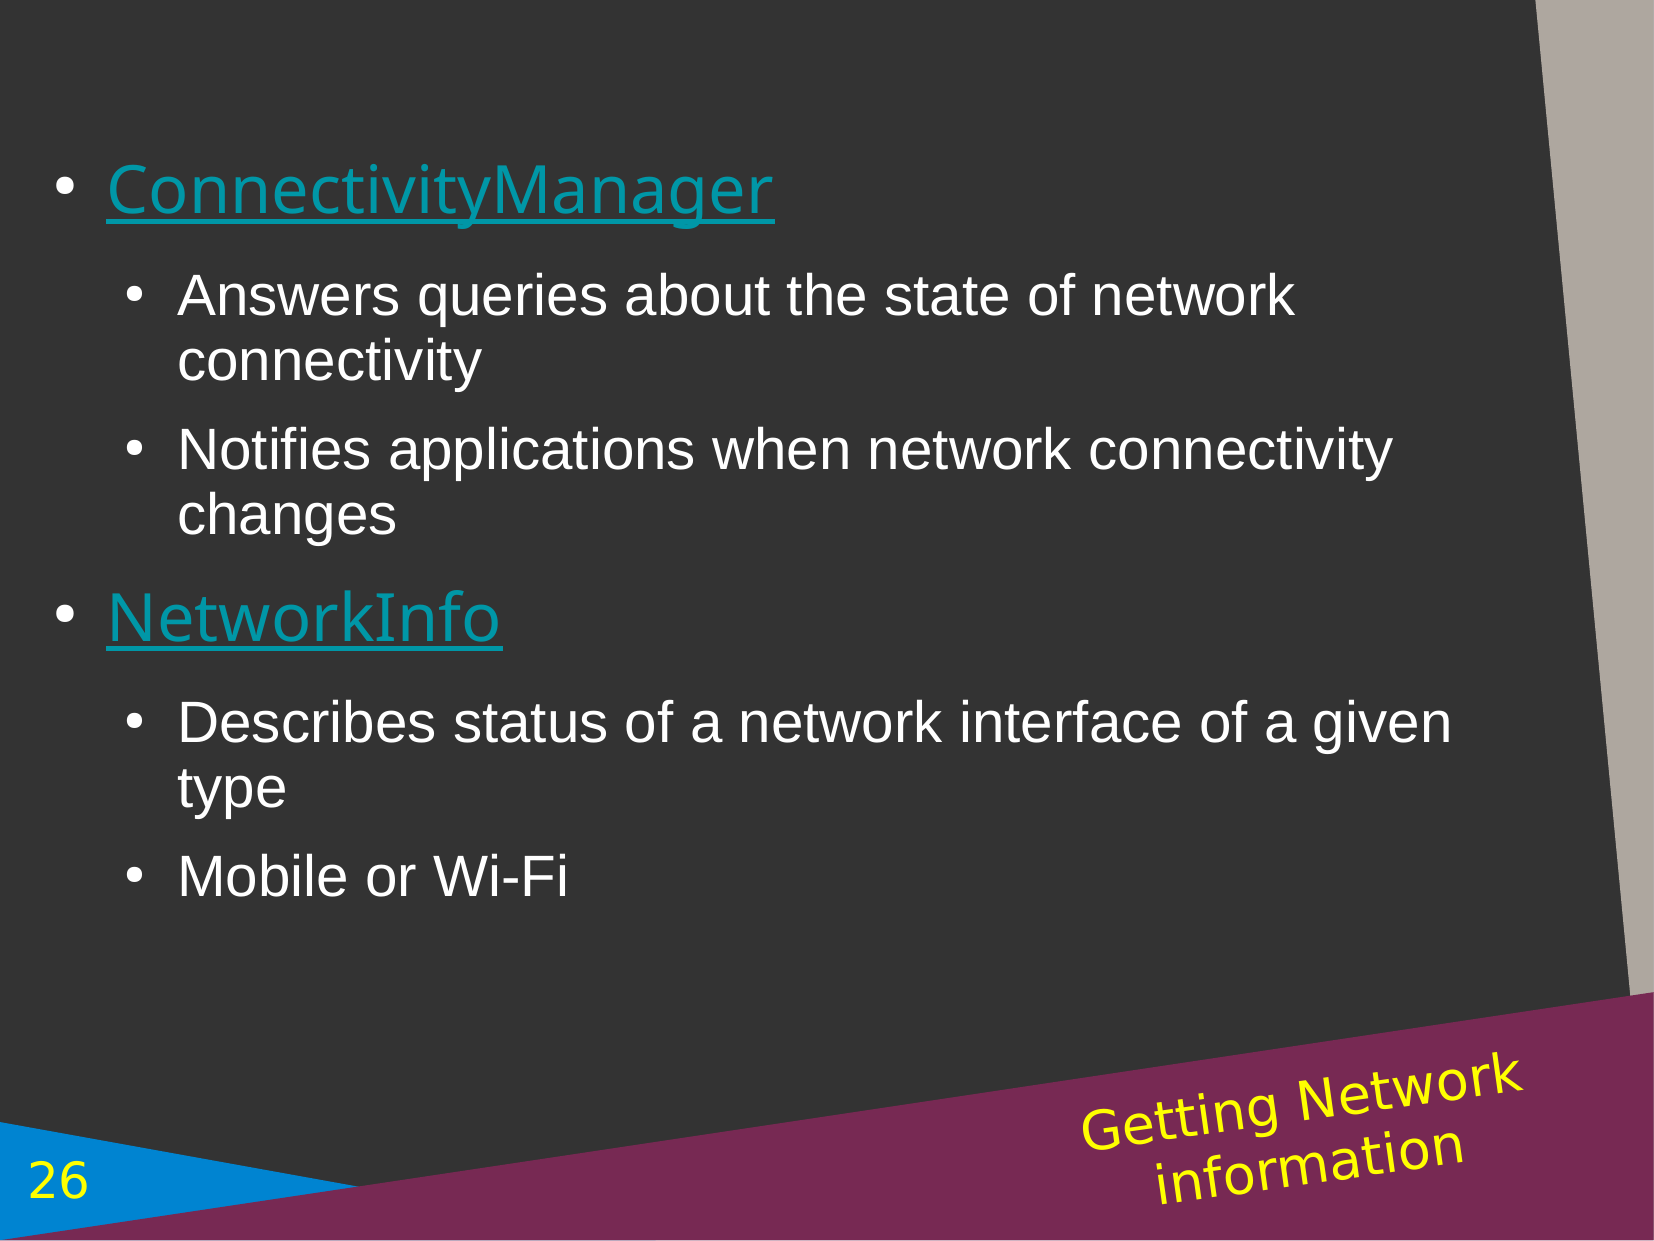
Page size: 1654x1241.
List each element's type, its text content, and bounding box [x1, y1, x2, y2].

title Getting Network information [956, 995, 1654, 1241]
list ConnectivityManager Answers queries about the state of network connectivity Notifies applications when network connectivity changes NetworkInfo Describes status of a network interface of a given type Mobile or Wi-Fi [35, 59, 1524, 993]
